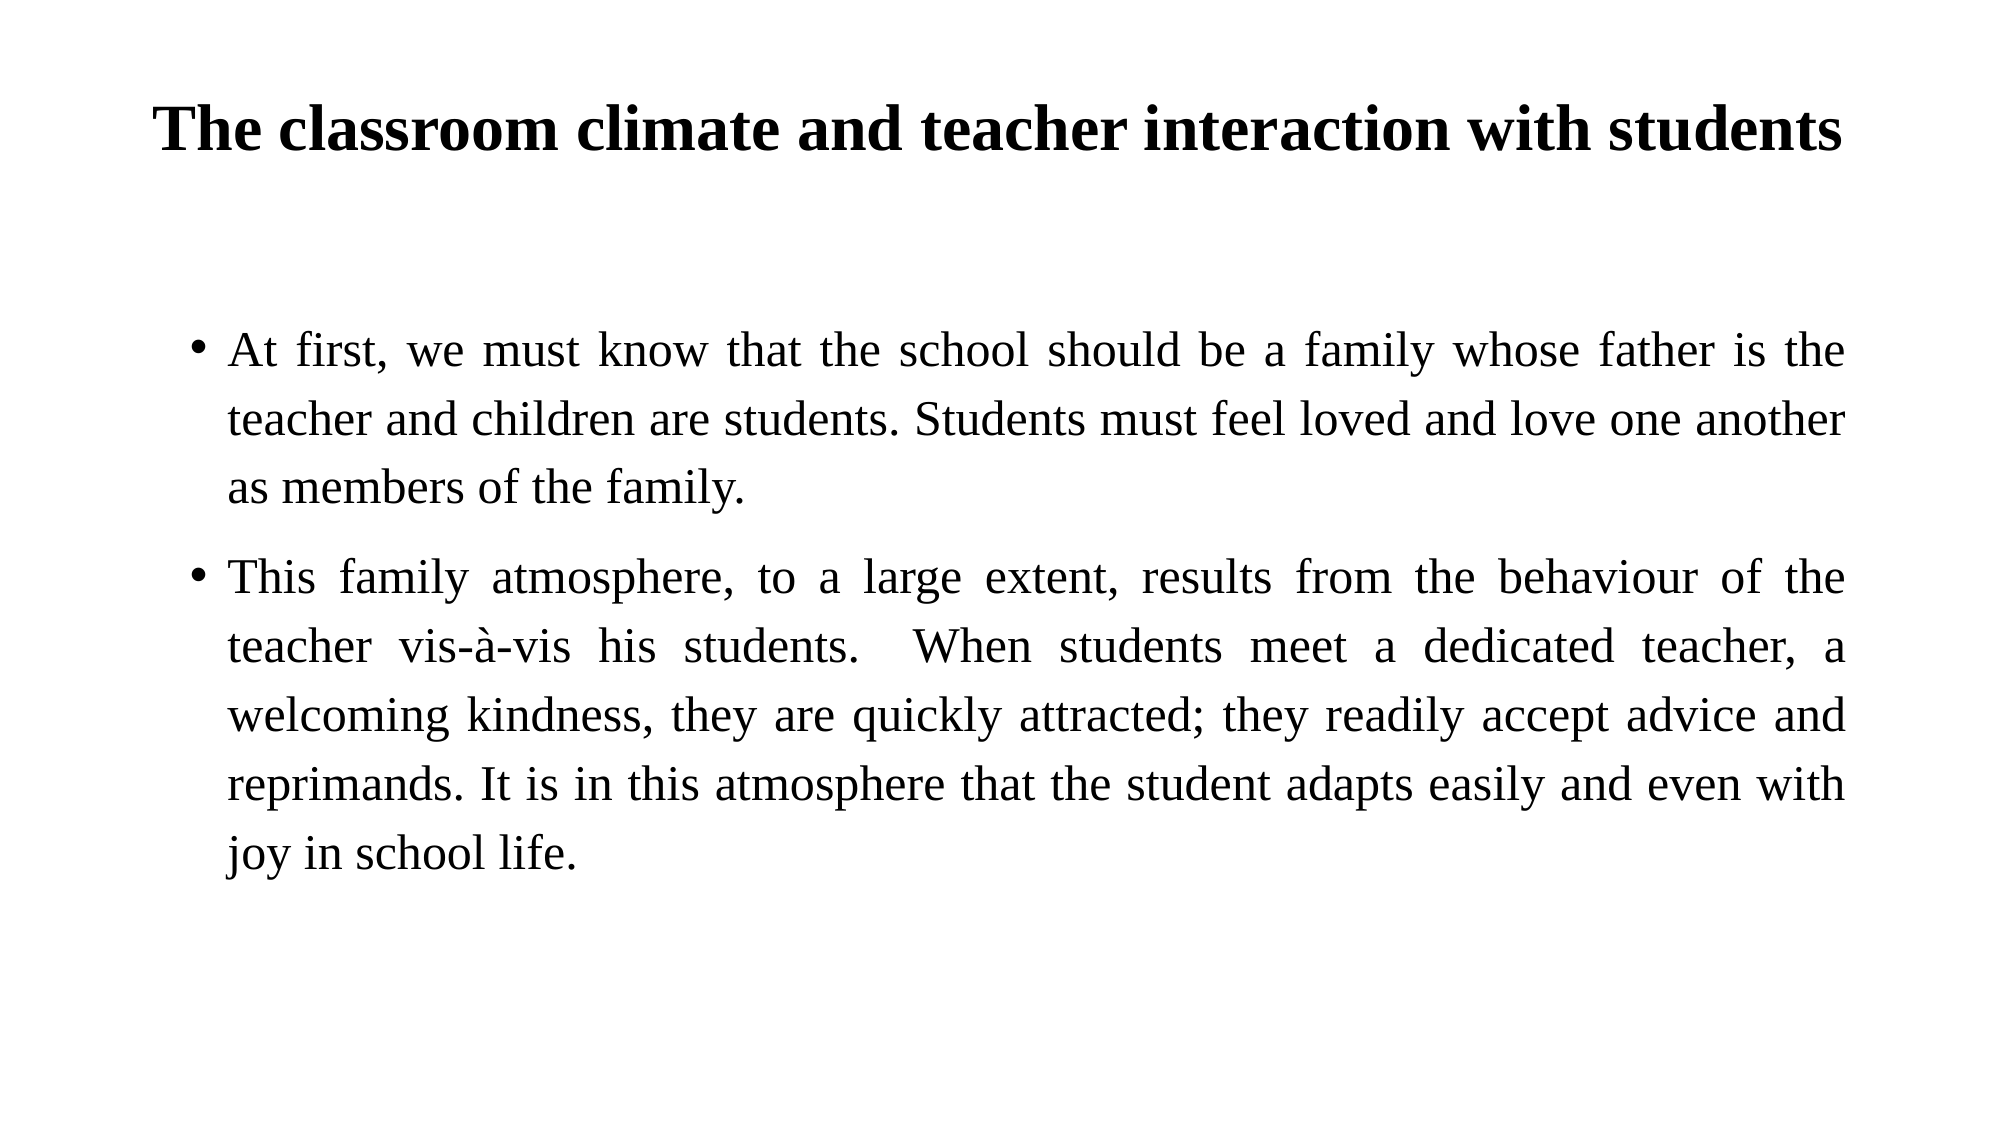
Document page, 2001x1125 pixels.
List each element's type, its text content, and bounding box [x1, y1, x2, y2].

list At first, we must know that the school should be a family whose father is the teacher and children are students. Students must feel loved and love one another as members of the family. This family atmosphere, to a large extent, results from the behaviour of the teacher vis-à-vis his students. When students meet a dedicated teacher, a welcoming kindness, they are quickly attracted; they readily accept advice and reprimands. It is in this atmosphere that the student adapts easily and even with joy in school life. [137, 299, 1863, 1014]
title The classroom climate and teacher interaction with students [137, 59, 1863, 278]
